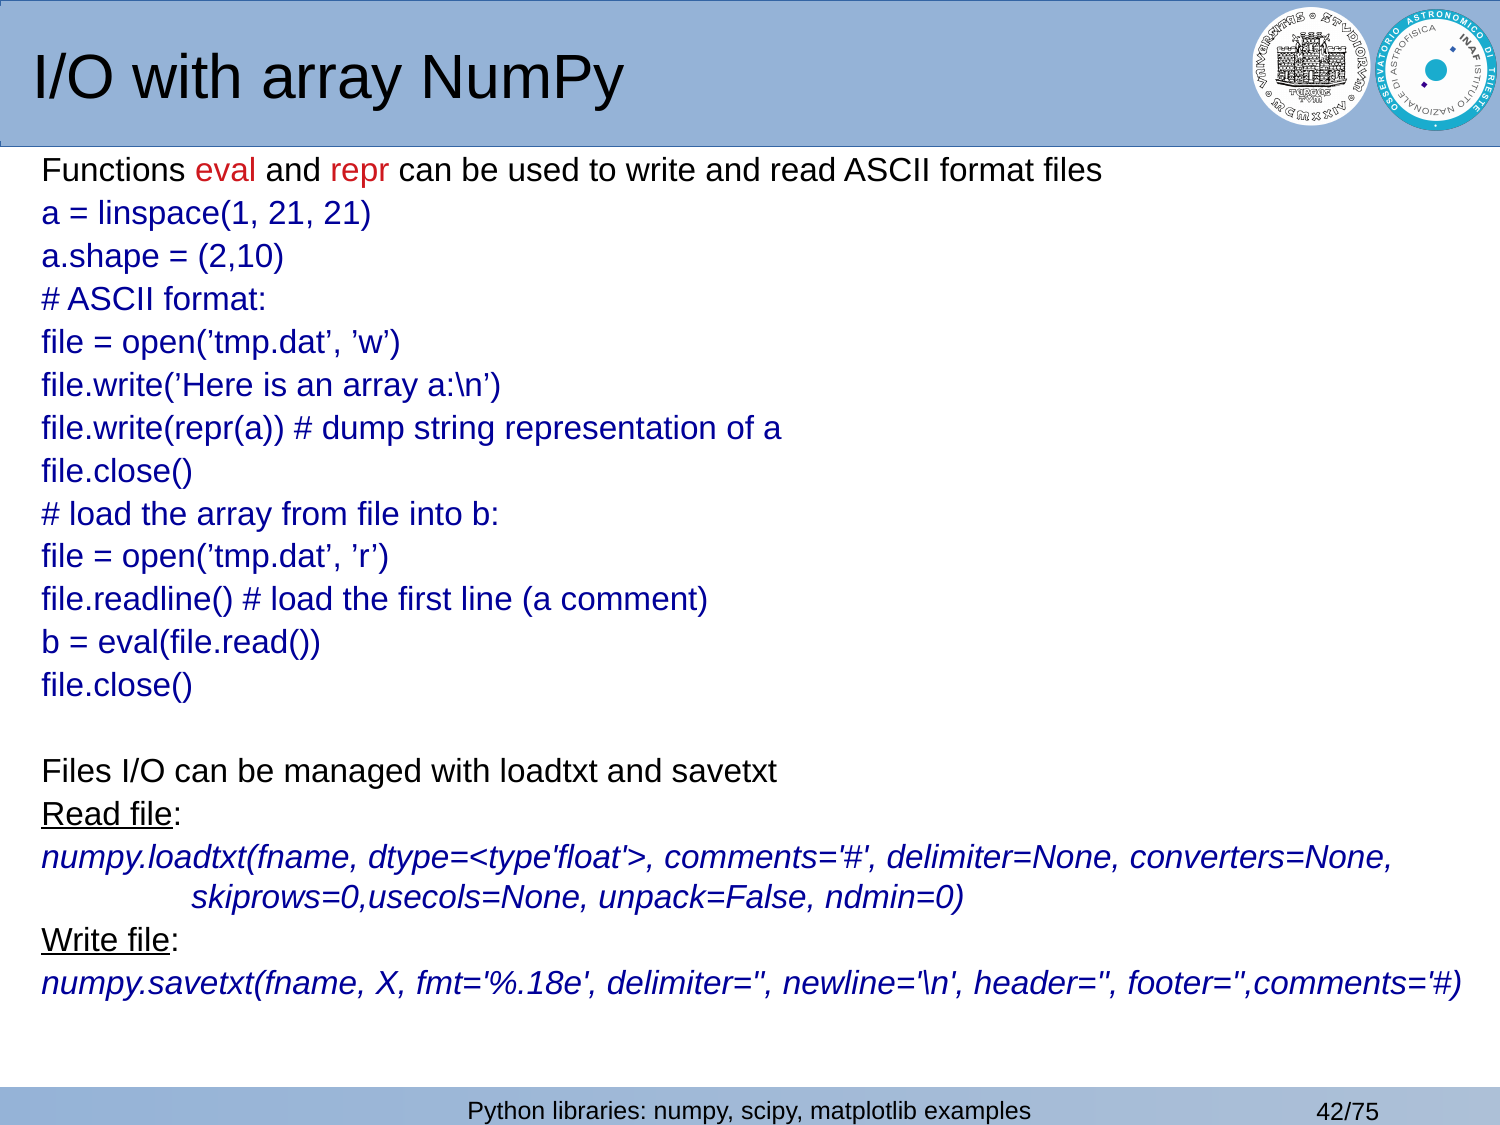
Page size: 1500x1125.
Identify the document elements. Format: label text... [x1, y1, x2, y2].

picture [1253, 0, 1500, 140]
text_box I/O with array NumPy [0, 5, 1253, 141]
list Functions eval and repr can be used to write and read ASCII format files a = linspace(1, 21, 21) a.shape = (2,10) # ASCII format: file = open(’tmp.dat’, ’w’) file.write(’Here is an array a:\n’) file.write(repr(a)) # dump string representation of a file.close() # load the array from file into b: file = open(’tmp.dat’, ’r’) file.readline() # load the first line (a comment) b = eval(file.read()) file.close() Files I/O can be managed with loadtxt and savetxt Read file: numpy.loadtxt(fname, dtype=<type'float'>, comments='#', delimiter=None, converters=None, skiprows=0,usecols=None, unpack=False, ndmin=0) Write file: numpy.savetxt(fname, X, fmt='%.18e', delimiter='', newline='\n', header='', footer='',comments='#) [26, 140, 1500, 1035]
